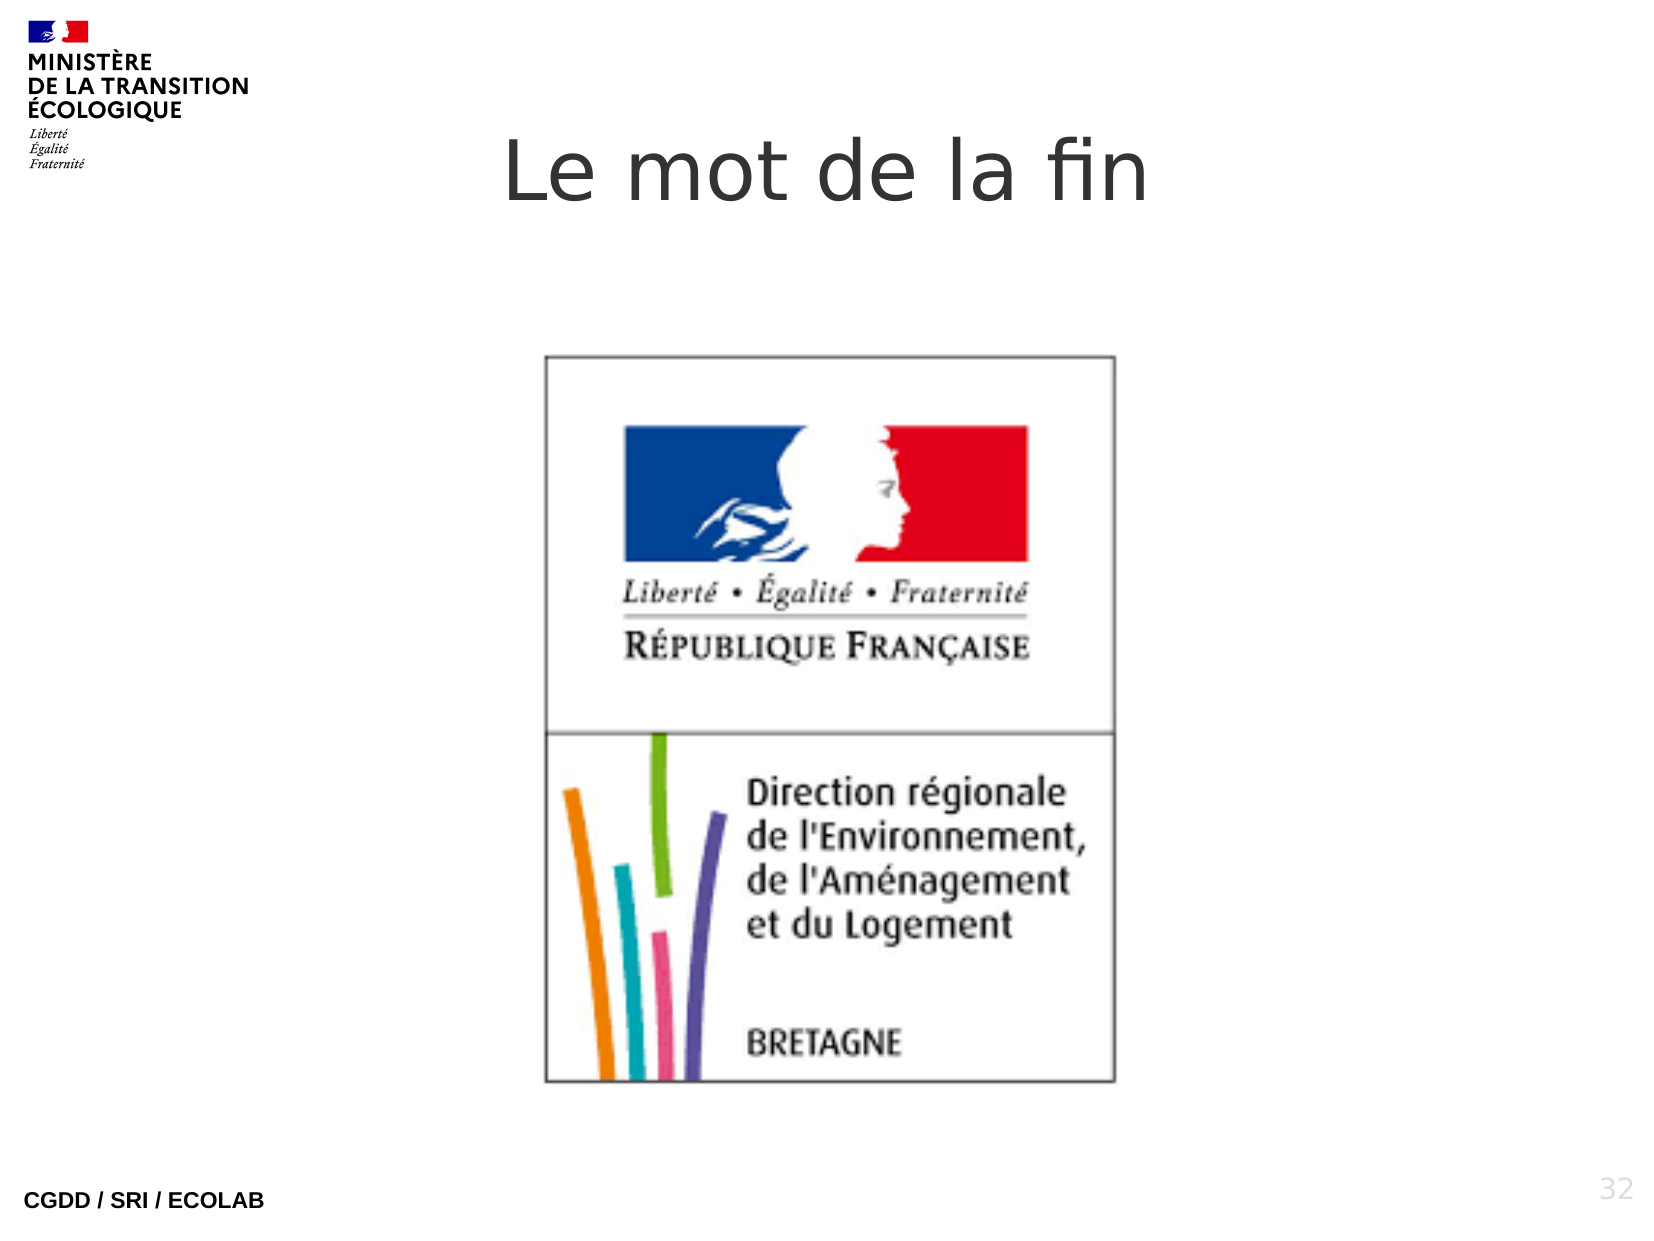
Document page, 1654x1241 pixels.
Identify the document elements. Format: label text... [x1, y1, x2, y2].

picture [7, 0, 272, 190]
picture [543, 354, 1120, 1087]
title Le mot de la fin [114, 73, 1539, 271]
